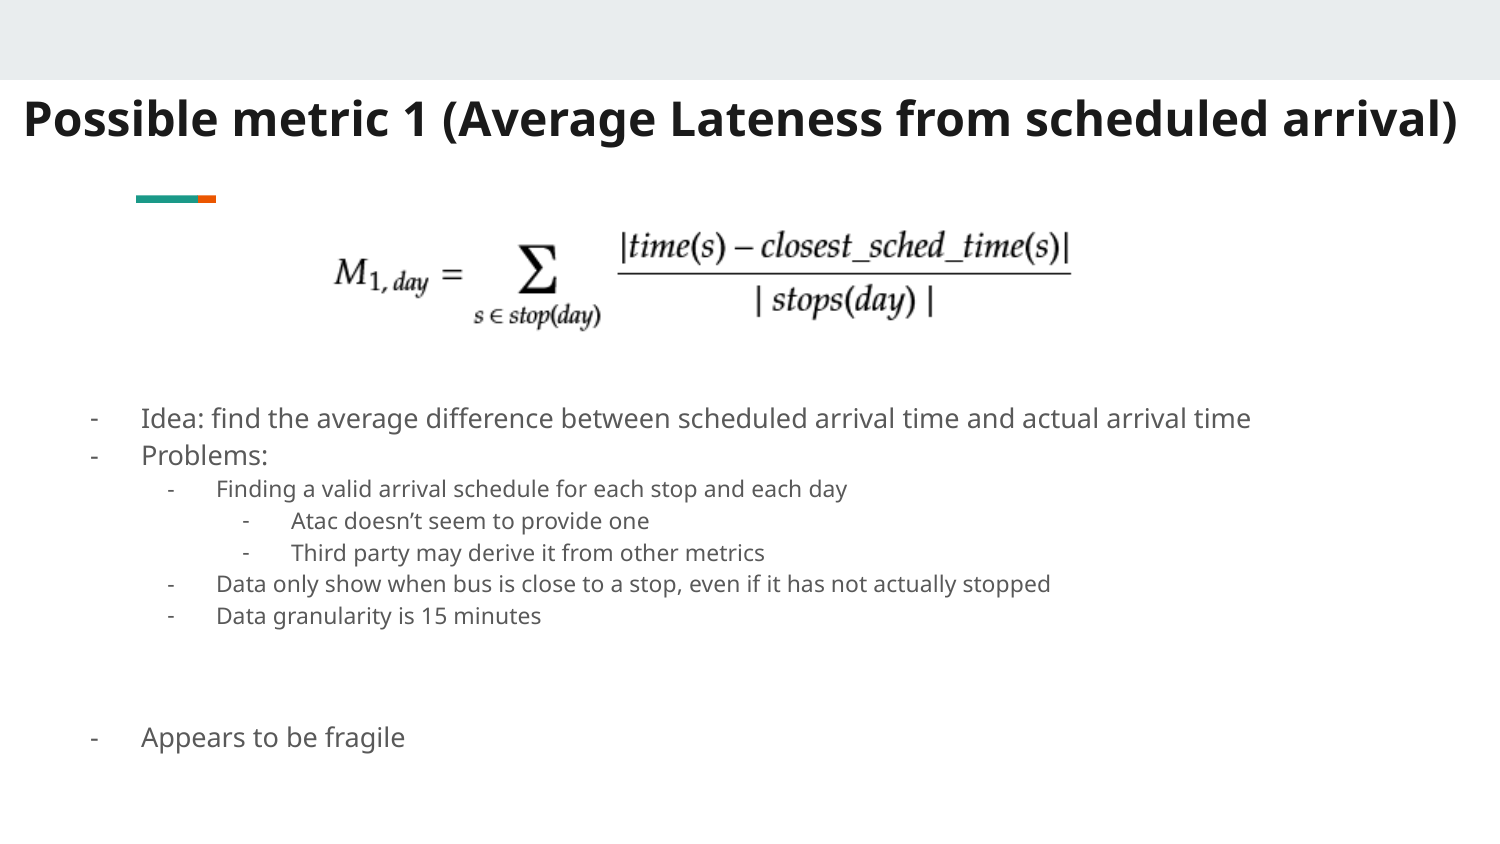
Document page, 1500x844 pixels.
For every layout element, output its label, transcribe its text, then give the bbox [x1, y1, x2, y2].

list Idea: find the average difference between scheduled arrival time and actual arrival time Problems: Finding a valid arrival schedule for each stop and each day Atac doesn’t seem to provide one Third party may derive it from other metrics Data only show when bus is close to a stop, even if it has not actually stopped Data granularity is 15 minutes Appears to be fragile [51, 381, 1449, 810]
picture [216, 171, 1173, 377]
title Possible metric 1 (Average Lateness from scheduled arrival) [7, 72, 1495, 167]
